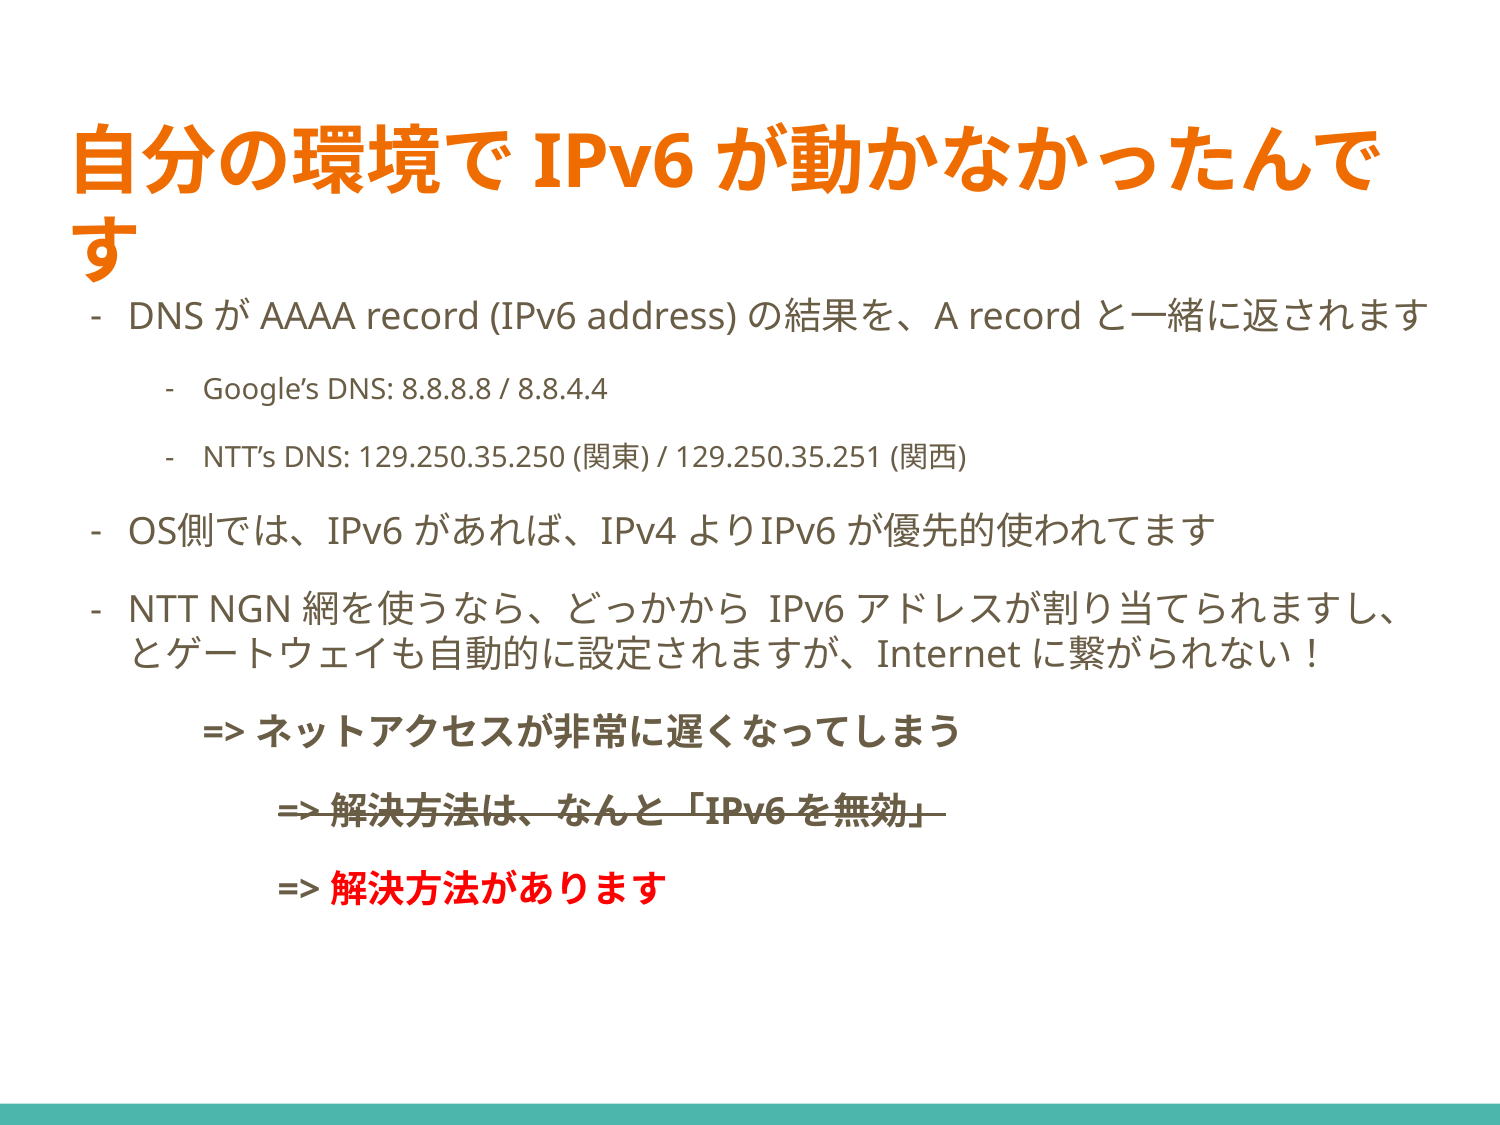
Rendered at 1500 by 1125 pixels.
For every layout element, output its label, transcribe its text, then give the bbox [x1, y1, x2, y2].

list DNS が AAAA record (IPv6 address) の結果を、A record と一緒に返されます Google’s DNS: 8.8.8.8 / 8.8.4.4 NTT’s DNS: 129.250.35.250 (関東) / 129.250.35.251 (関西) OS側では、IPv6 があれば、IPv4 よりIPv6 が優先的使われてます NTT NGN 網を使うなら、どっかから IPv6 アドレスが割り当てられますし、とゲートウェイも自動的に設定されますが、Internet に繋がられない！ => ネットアクセスが非常に遅くなってしまう => 解決方法は、なんと「IPv6 を無効」 => 解決方法があります [37, 276, 1449, 1077]
title 自分の環境で IPv6 が動かなかったんです [51, 97, 1449, 252]
